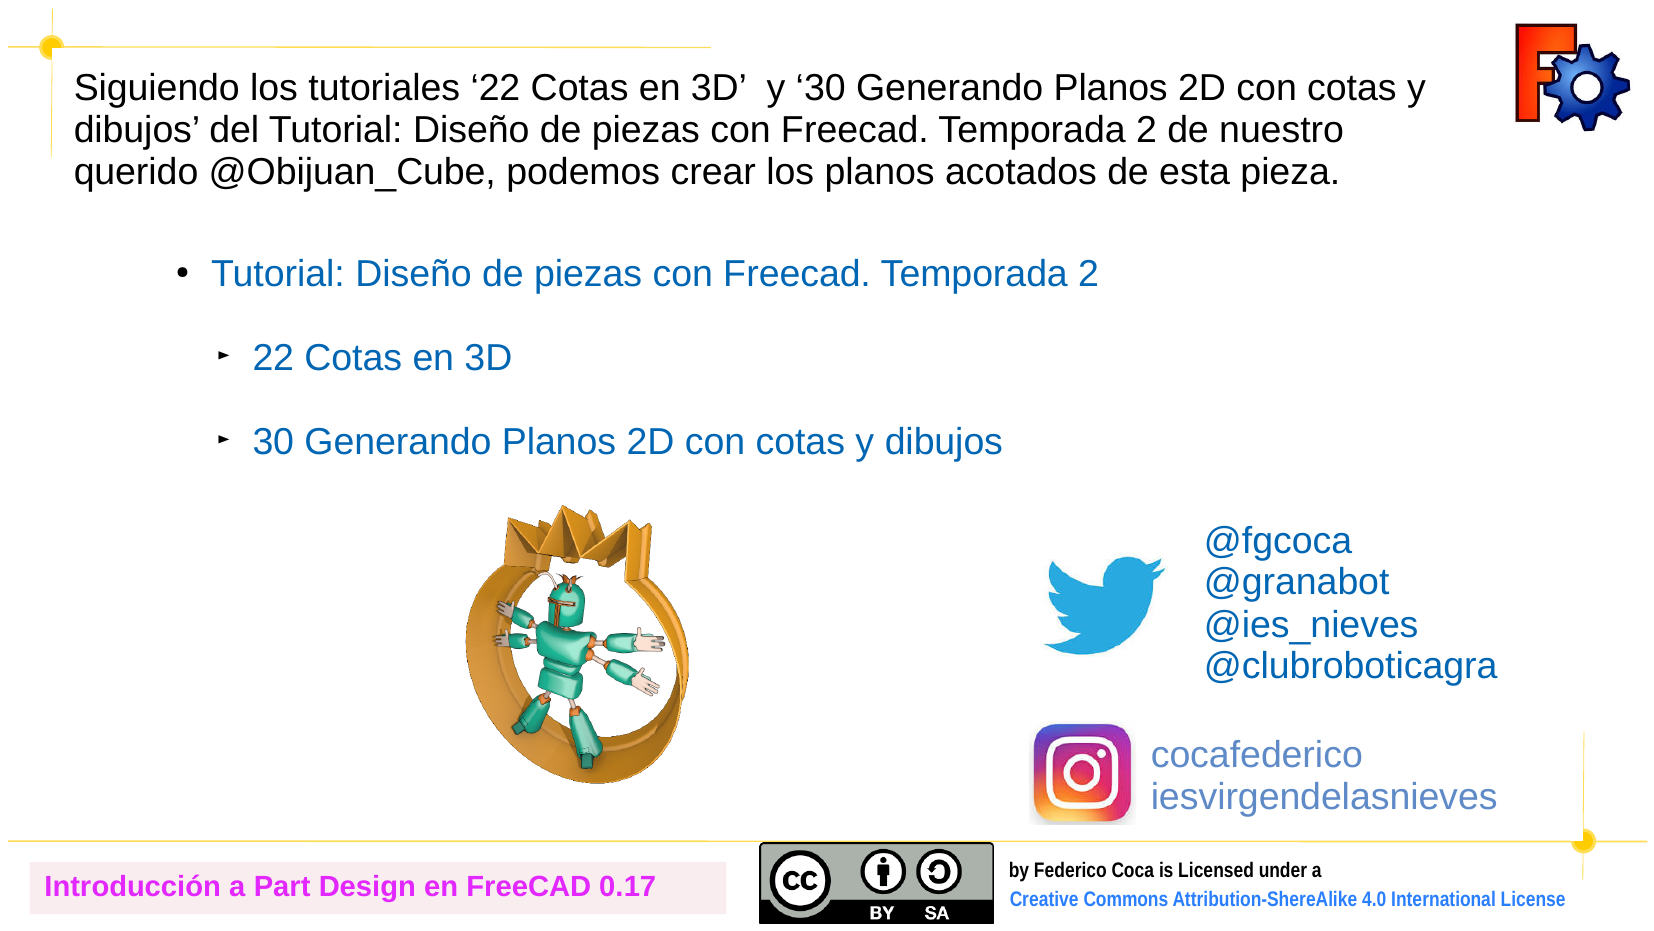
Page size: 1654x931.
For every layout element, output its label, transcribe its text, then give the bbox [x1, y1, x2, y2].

picture [1028, 721, 1137, 825]
picture [1509, 13, 1638, 142]
picture [432, 503, 714, 785]
text_box Siguiendo los tutoriales ‘22 Cotas en 3D’ y ‘30 Generando Planos 2D con cotas y dibujos’ del Tutorial: Diseño de piezas con Freecad. Temporada 2 de nuestro querido @Obijuan_Cube, podemos crear los planos acotados de esta pieza. [59, 59, 1489, 200]
text_box cocafederico iesvirgendelasnieves [1137, 725, 1570, 825]
picture [1029, 552, 1180, 659]
text_box Tutorial: Diseño de piezas con Freecad. Temporada 2 22 Cotas en 3D 30 Generando Planos 2D con cotas y dibujos [161, 245, 1493, 566]
text_box @fgcoca @granabot @ies_nieves @clubroboticagra [1189, 511, 1537, 699]
text_box Introducción a Part Design en FreeCAD 0.17 [29, 862, 727, 915]
